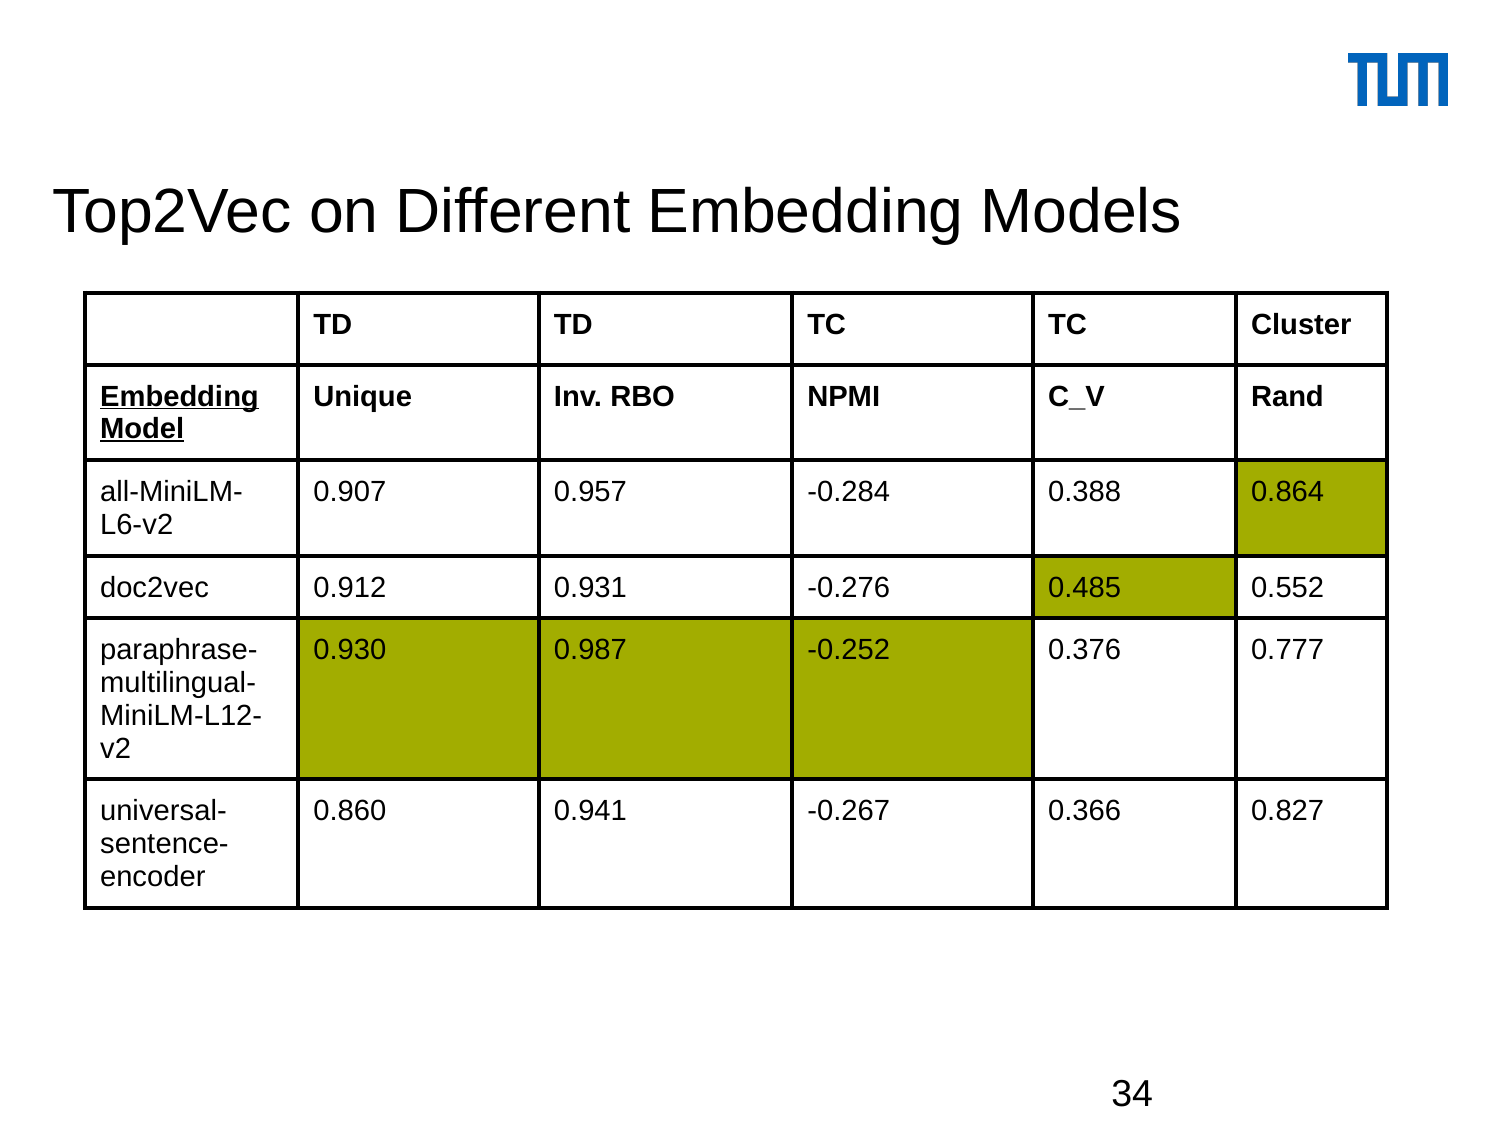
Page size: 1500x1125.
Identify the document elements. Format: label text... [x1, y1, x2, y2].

table_cell 0.930 [300, 620, 537, 777]
table_cell all-MiniLM-L6-v2 [87, 462, 296, 554]
table_cell -0.284 [794, 462, 1031, 554]
table_cell 0.777 [1238, 620, 1385, 777]
table_cell C_V [1035, 367, 1234, 458]
text_box <number> [1111, 1061, 1448, 1122]
table_cell 0.376 [1035, 620, 1234, 777]
table_cell 0.827 [1238, 781, 1385, 906]
table_header [87, 295, 296, 363]
table_cell universal-sentence-encoder [87, 781, 296, 906]
table_cell doc2vec [87, 558, 296, 616]
table_cell 0.485 [1035, 558, 1234, 616]
table_header Cluster [1238, 295, 1385, 363]
table_header TD [541, 295, 790, 363]
table_cell 0.907 [300, 462, 537, 554]
text_box Top2Vec on Different Embedding Models [52, 165, 1449, 233]
table_cell 0.864 [1238, 462, 1385, 554]
table_cell Inv. RBO [541, 367, 790, 458]
table_header TC [794, 295, 1031, 363]
picture [1348, 53, 1448, 106]
table_cell 0.552 [1238, 558, 1385, 616]
table_cell 0.941 [541, 781, 790, 906]
table_cell 0.912 [300, 558, 537, 616]
table_header TD [300, 295, 537, 363]
table_cell 0.931 [541, 558, 790, 616]
table_cell -0.267 [794, 781, 1031, 906]
table_cell -0.252 [794, 620, 1031, 777]
table_cell NPMI [794, 367, 1031, 458]
table_cell paraphrase-multilingual-MiniLM-L12-v2 [87, 620, 296, 777]
table_cell Embedding Model [87, 367, 296, 458]
table_cell Unique [300, 367, 537, 458]
table_cell -0.276 [794, 558, 1031, 616]
table_cell 0.987 [541, 620, 790, 777]
table_cell 0.957 [541, 462, 790, 554]
table_cell Rand [1238, 367, 1385, 458]
table_cell 0.860 [300, 781, 537, 906]
table_cell 0.388 [1035, 462, 1234, 554]
table_header TC [1035, 295, 1234, 363]
table_cell 0.366 [1035, 781, 1234, 906]
